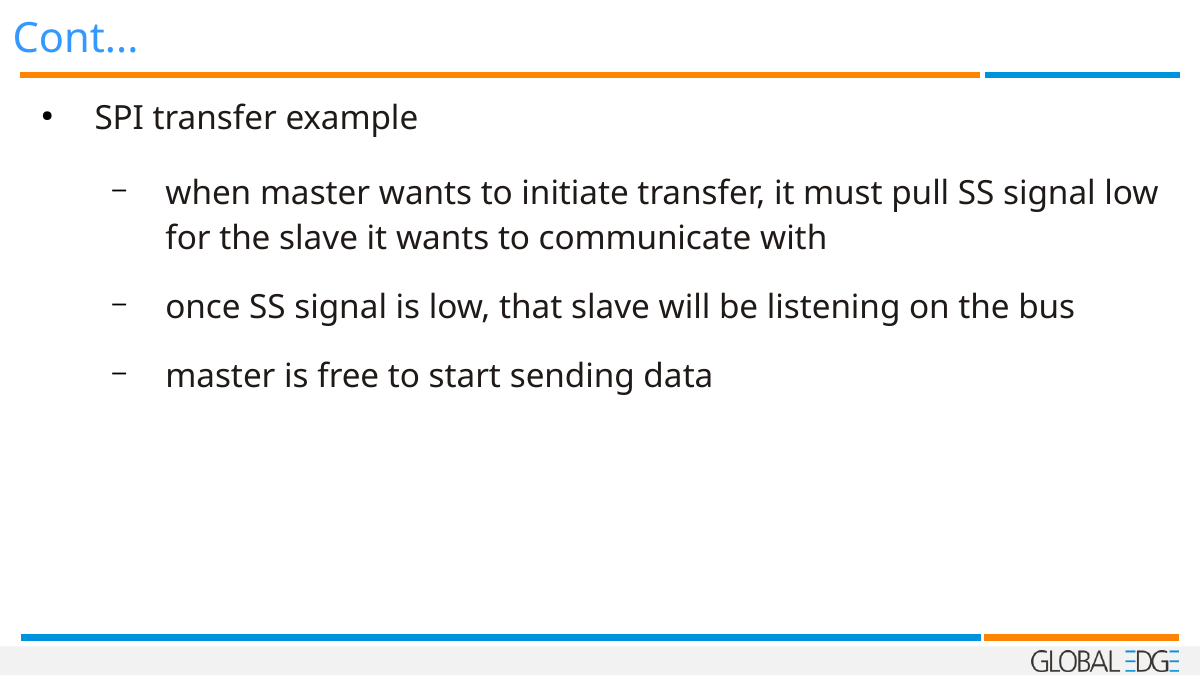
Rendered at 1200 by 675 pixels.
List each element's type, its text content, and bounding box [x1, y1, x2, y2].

picture [1031, 650, 1179, 672]
list SPI transfer example when master wants to initiate transfer, it must pull SS signal low for the slave it wants to communicate with once SS signal is low, that slave will be listening on the bus master is free to start sending data [23, 94, 1170, 603]
title Cont... [12, 9, 1088, 63]
